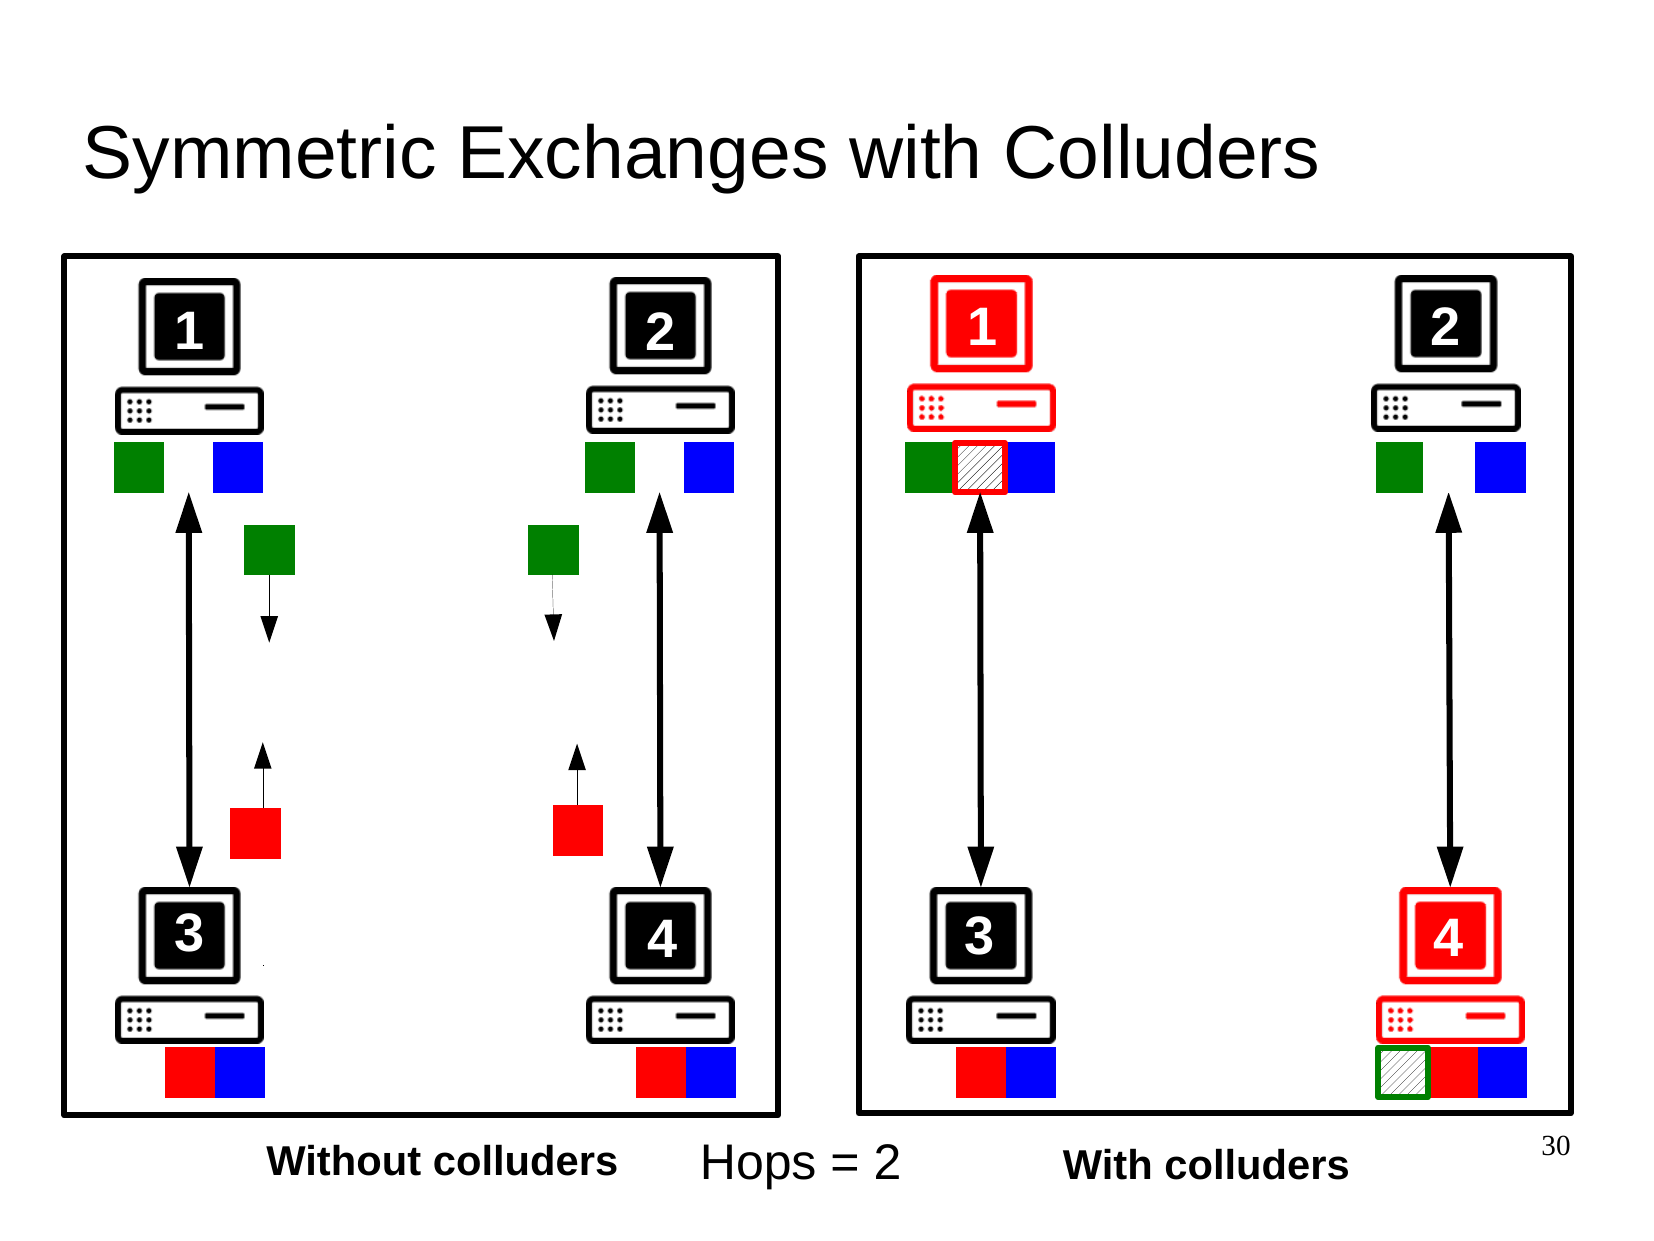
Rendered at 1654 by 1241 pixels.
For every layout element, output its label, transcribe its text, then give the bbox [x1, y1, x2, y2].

text_box 2 [631, 293, 689, 370]
text_box 1 [159, 292, 217, 369]
text_box 3 [950, 898, 1008, 974]
text_box 4 [632, 900, 696, 977]
picture [907, 275, 1056, 432]
text_box 3 [159, 895, 217, 971]
text_box Hops = 2 [685, 1126, 949, 1199]
picture [1371, 275, 1521, 432]
picture [1376, 887, 1525, 1044]
text_box With colluders [1048, 1134, 1461, 1197]
picture [906, 887, 1056, 1044]
text_box Without colluders [251, 1130, 665, 1192]
picture [115, 887, 264, 1044]
text_box 1 [953, 288, 1011, 366]
text_box [858, 257, 1571, 1114]
title Symmetric Exchanges with Colluders [82, 49, 1571, 257]
text_box 4 [1418, 899, 1482, 975]
picture [115, 278, 264, 435]
text_box [64, 256, 778, 1116]
text_box 2 [1416, 289, 1474, 365]
picture [586, 277, 735, 434]
picture [586, 887, 735, 1044]
